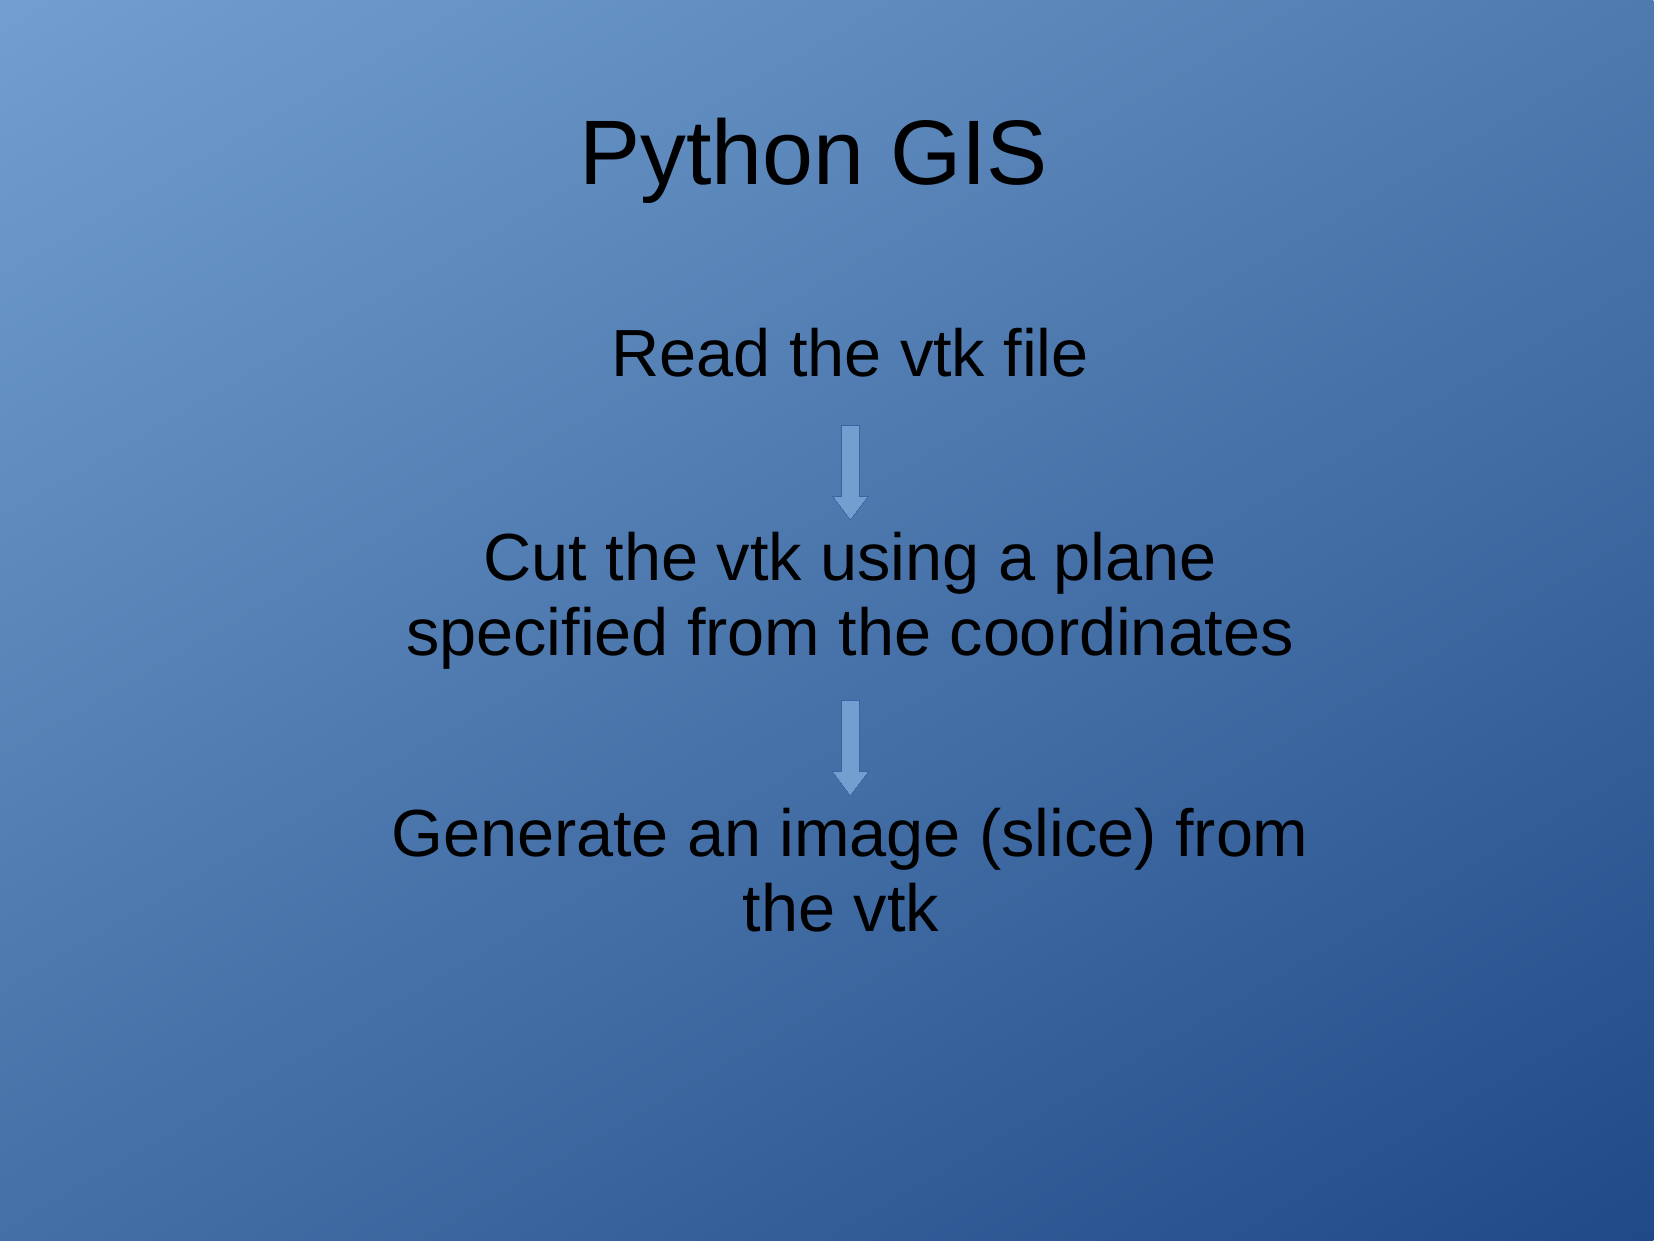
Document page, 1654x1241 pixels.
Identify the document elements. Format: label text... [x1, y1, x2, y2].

text_box [832, 700, 869, 788]
text_box Read the vtk file [549, 308, 1152, 473]
text_box Generate an image (slice) from the vtk [330, 788, 1371, 1028]
text_box [832, 425, 869, 512]
text_box Cut the vtk using a plane specified from the coordinates [330, 512, 1371, 752]
title Python GIS [82, 49, 1571, 257]
